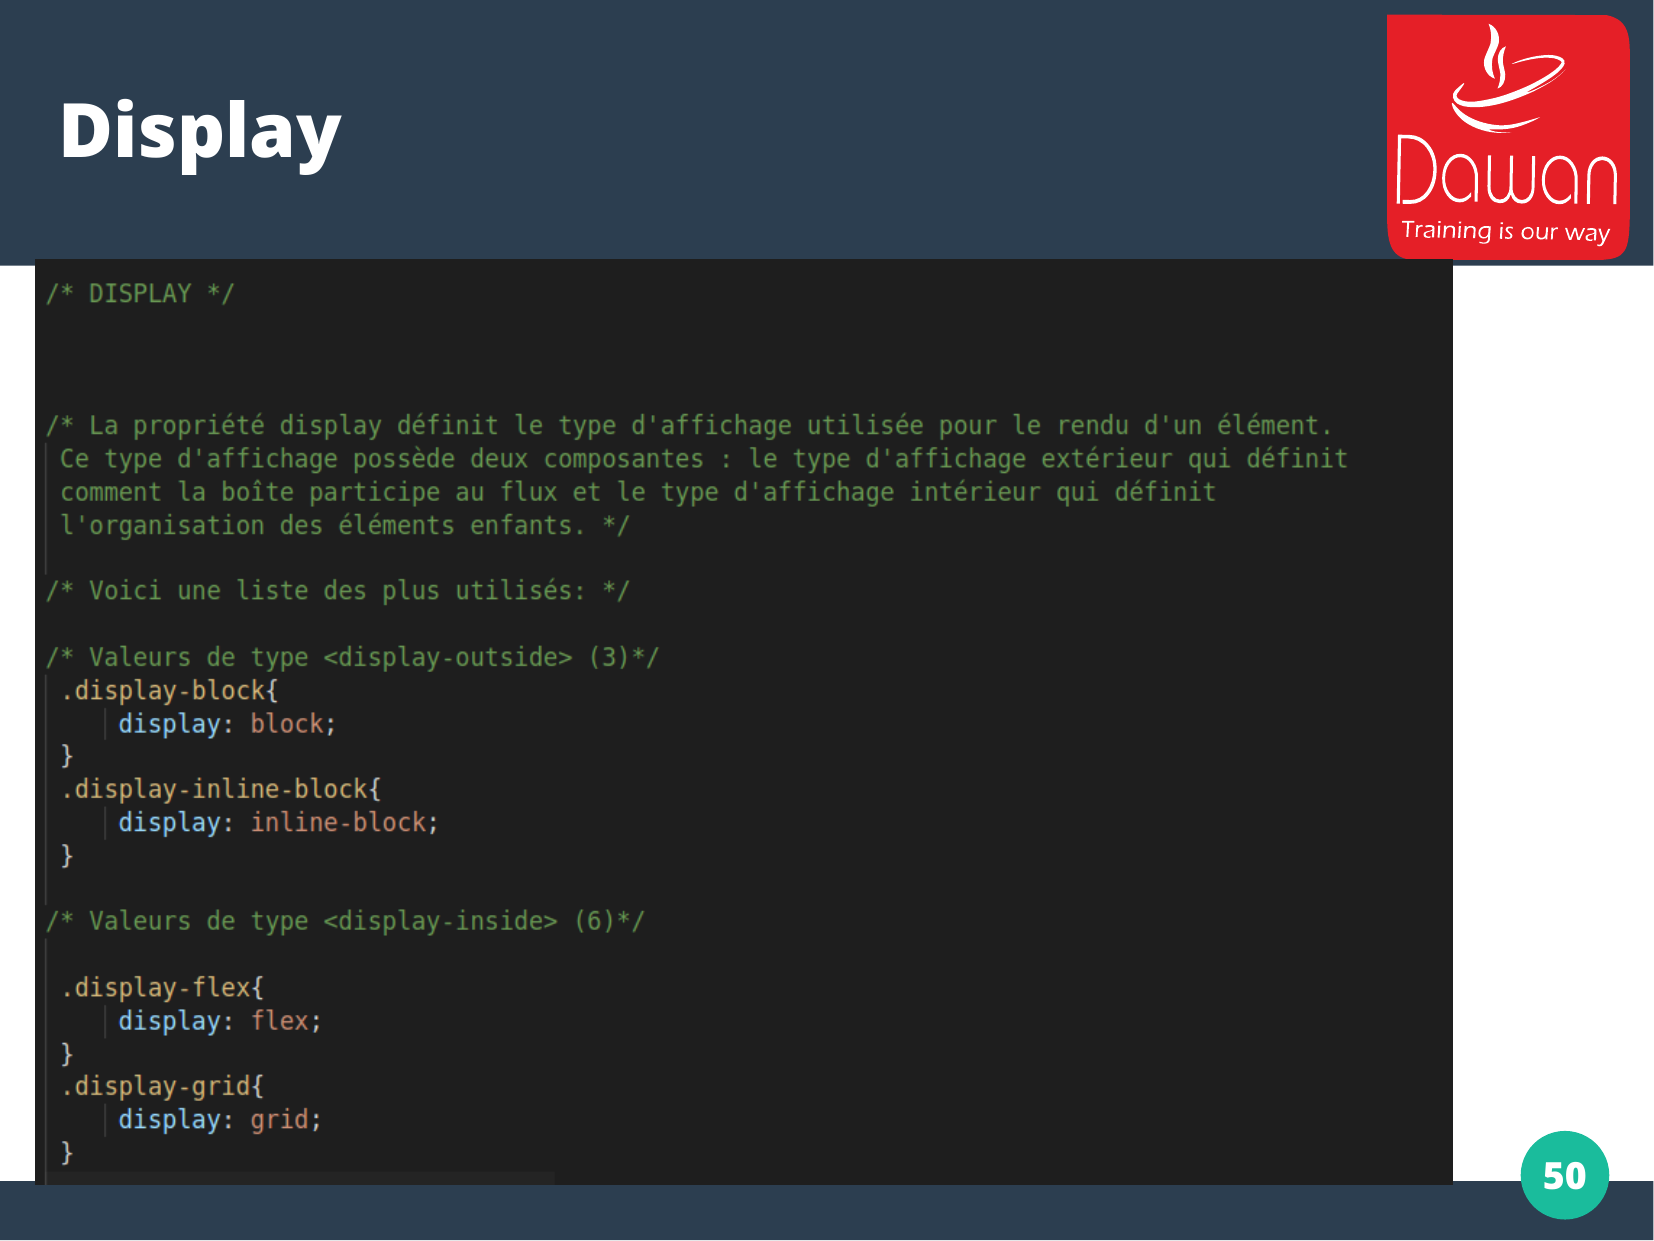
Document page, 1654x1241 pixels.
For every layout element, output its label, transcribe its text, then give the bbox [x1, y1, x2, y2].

picture [35, 14, 1630, 1185]
title Display [59, 49, 1387, 207]
